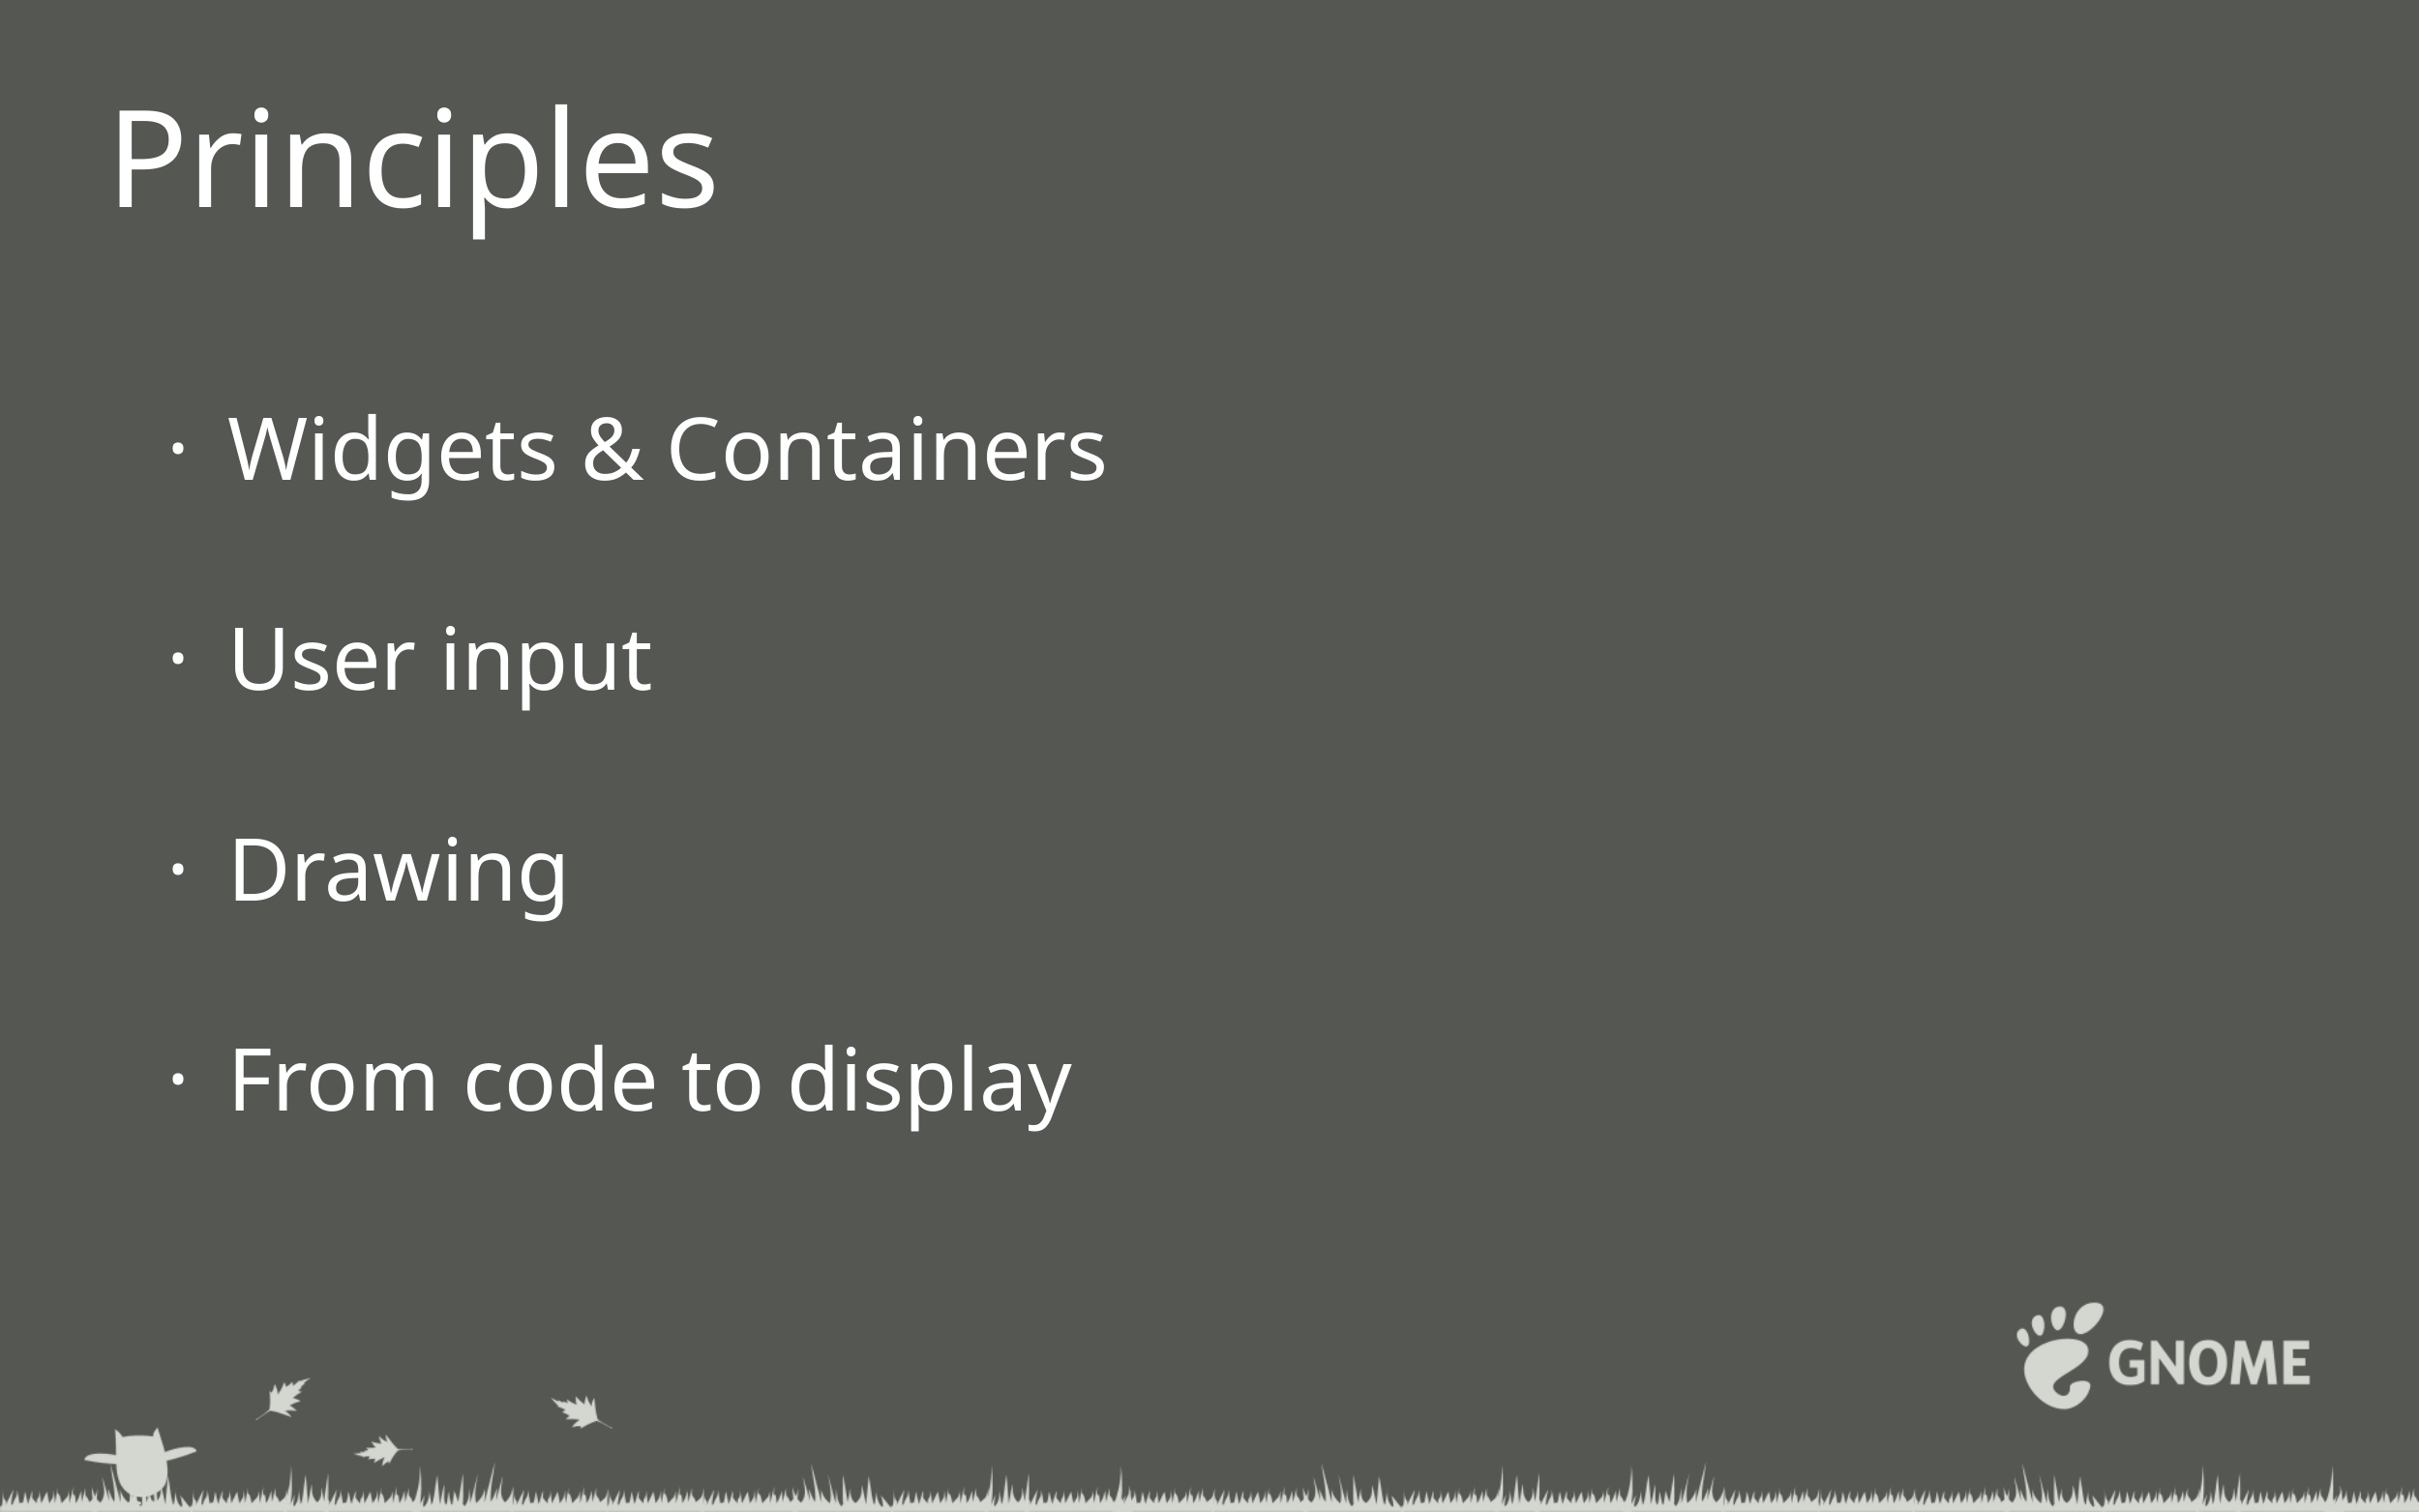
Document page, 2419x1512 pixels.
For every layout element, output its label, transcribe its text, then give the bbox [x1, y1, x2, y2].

list Widgets & Containers User input Drawing From code to display [82, 316, 2337, 1226]
picture [0, 0, 2419, 1512]
title Principles [82, 48, 2337, 217]
